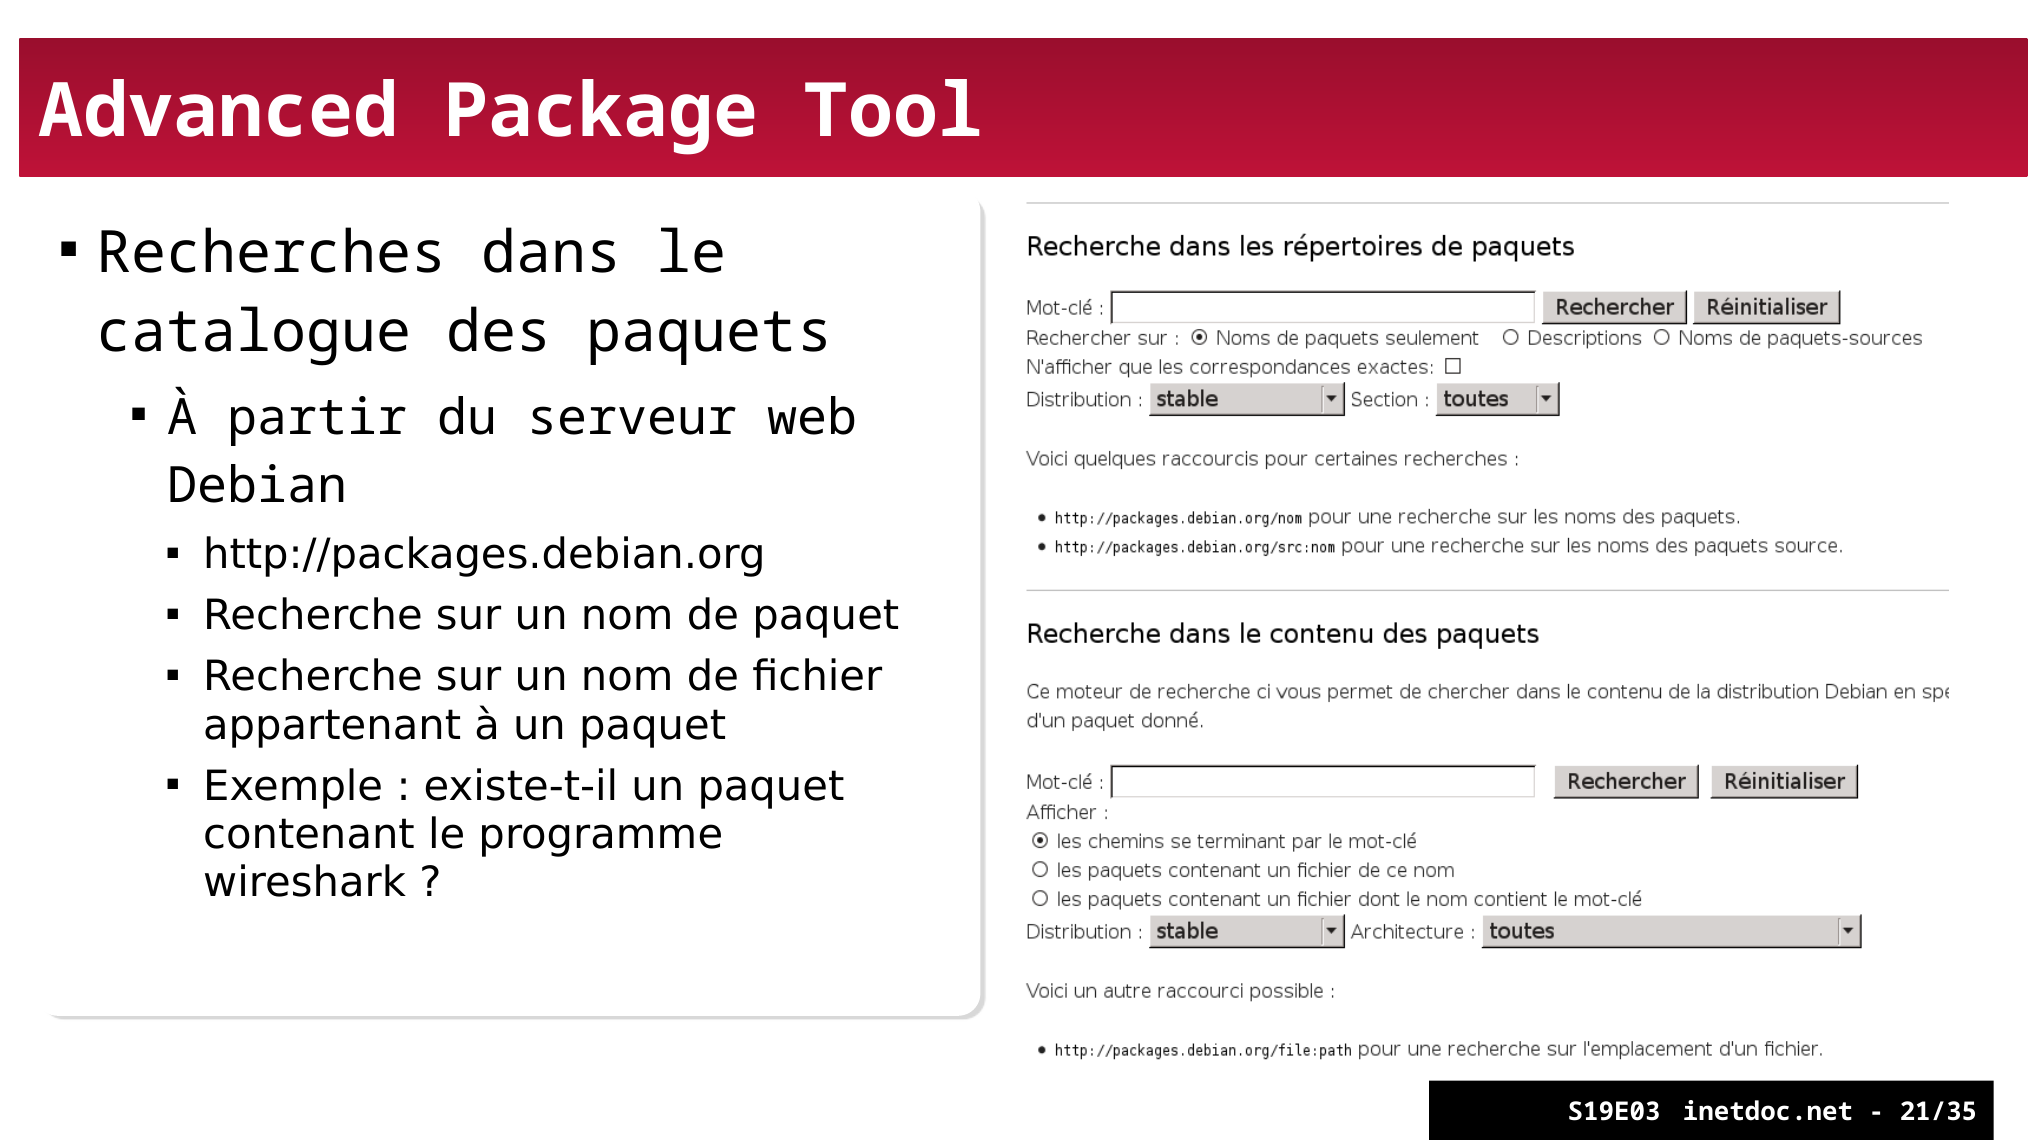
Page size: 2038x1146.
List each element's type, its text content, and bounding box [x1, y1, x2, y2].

picture [1003, 188, 1949, 1075]
text_box S19E03 inetdoc.net - <numéro>/35 [1429, 1080, 1994, 1140]
text_box Advanced Package Tool [19, 38, 2028, 177]
text_box Recherches dans le catalogue des paquets À partir du serveur web Debian http://packages.debian.org Recherche sur un nom de paquet Recherche sur un nom de fichier appartenant à un paquet Exemple : existe-t-il un paquet contenant le programme wireshark ? [35, 188, 981, 1016]
